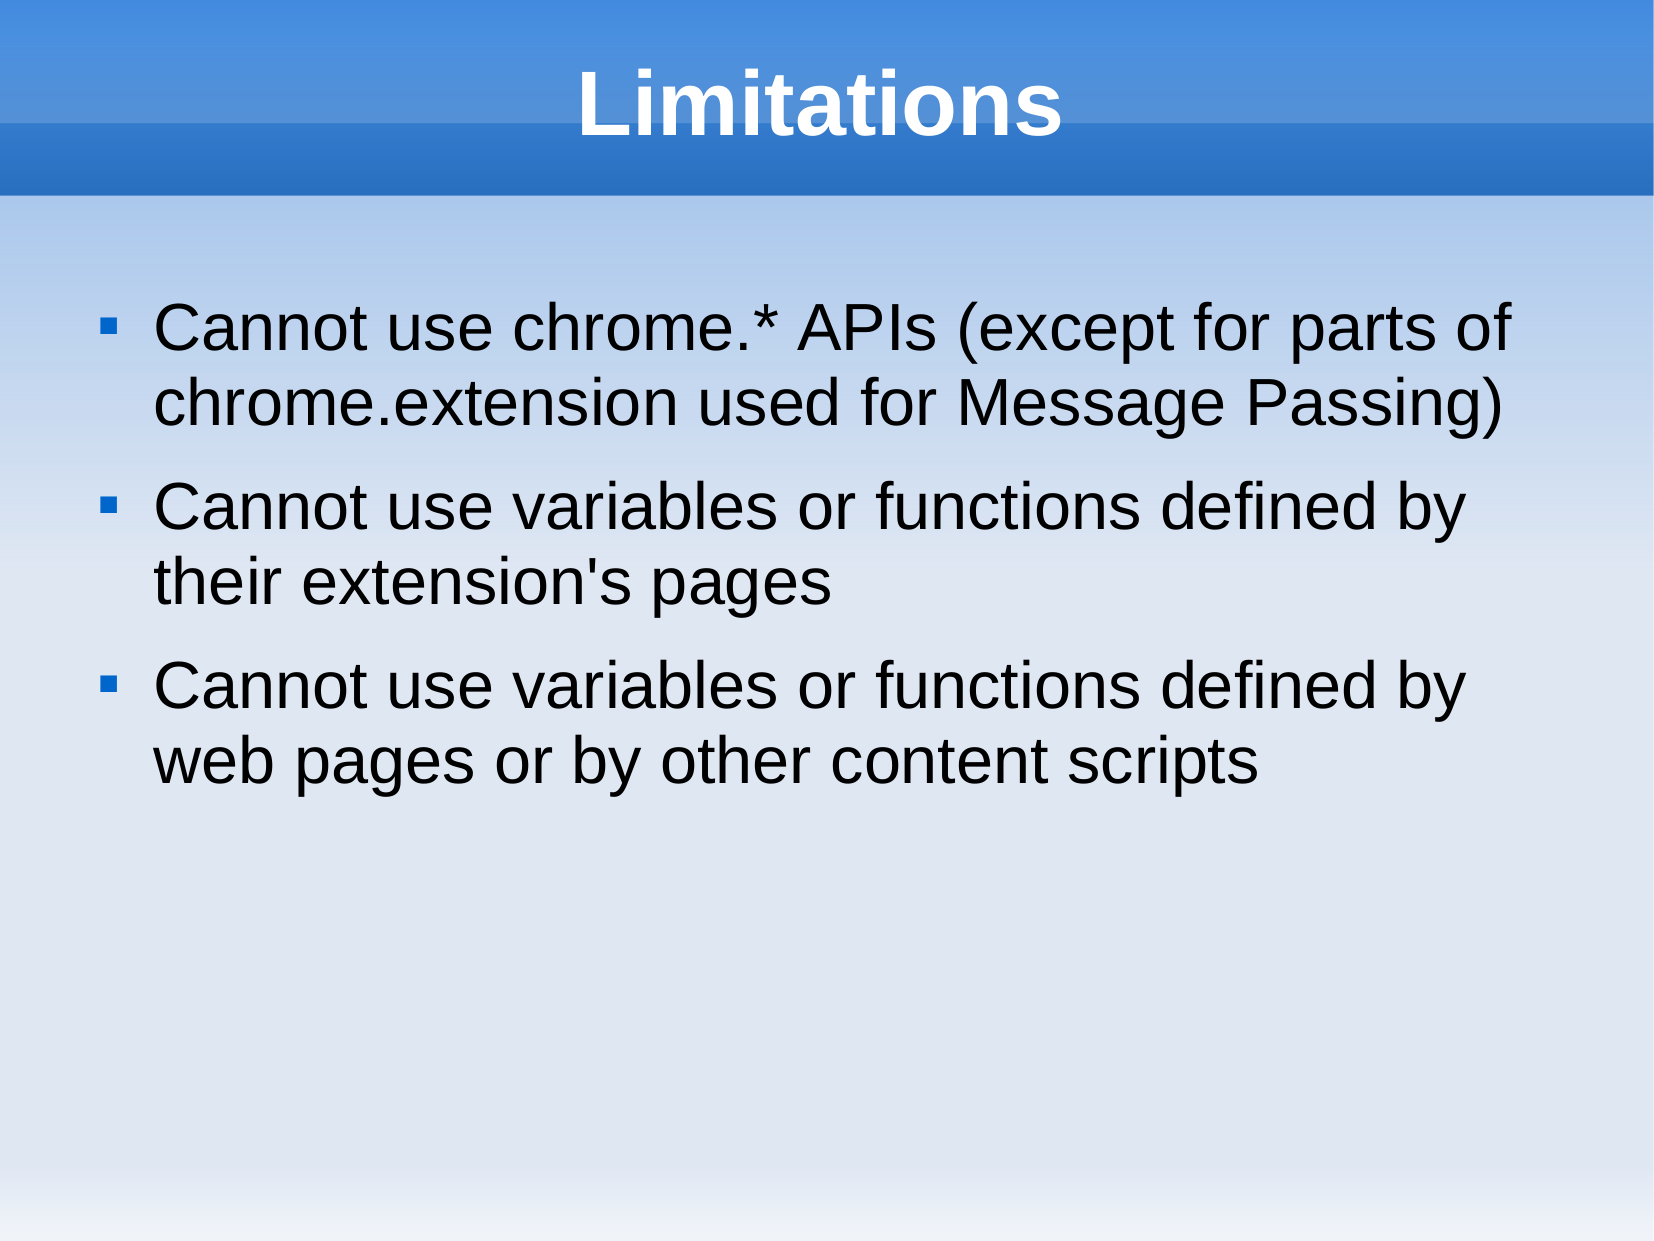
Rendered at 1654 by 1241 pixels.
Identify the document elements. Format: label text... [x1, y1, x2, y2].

title Limitations [76, 0, 1565, 208]
list Cannot use chrome.* APIs (except for parts of chrome.extension used for Message Passing) Cannot use variables or functions defined by their extension's pages Cannot use variables or functions defined by web pages or by other content scripts [82, 290, 1571, 1109]
picture [0, 0, 1654, 1241]
